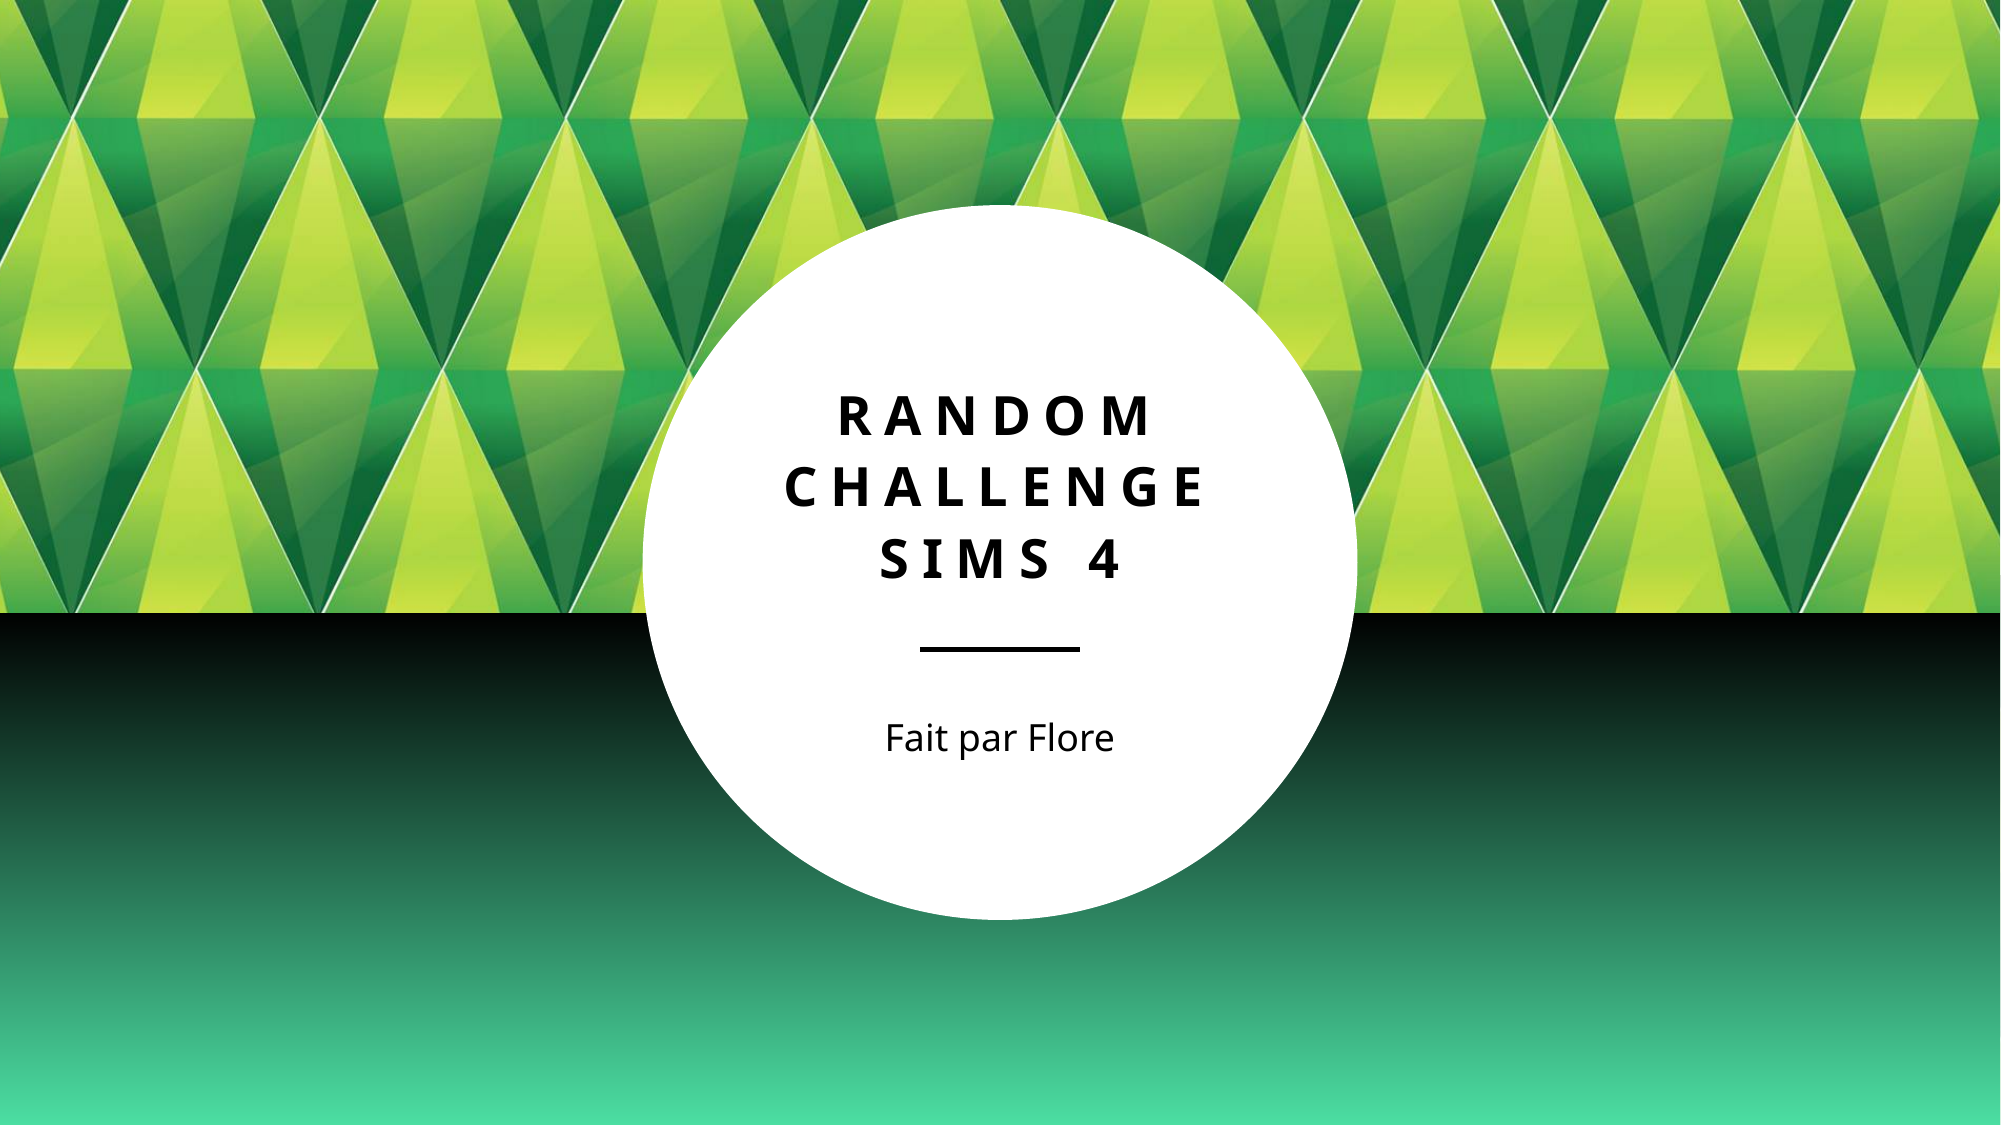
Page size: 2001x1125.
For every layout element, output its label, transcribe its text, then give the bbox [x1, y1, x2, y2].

text_box [0, 205, 2000, 1125]
picture [0, 0, 2000, 614]
title Random Challenge Sims 4 [710, 362, 1291, 597]
subtitle Fait par Flore [750, 697, 1251, 842]
